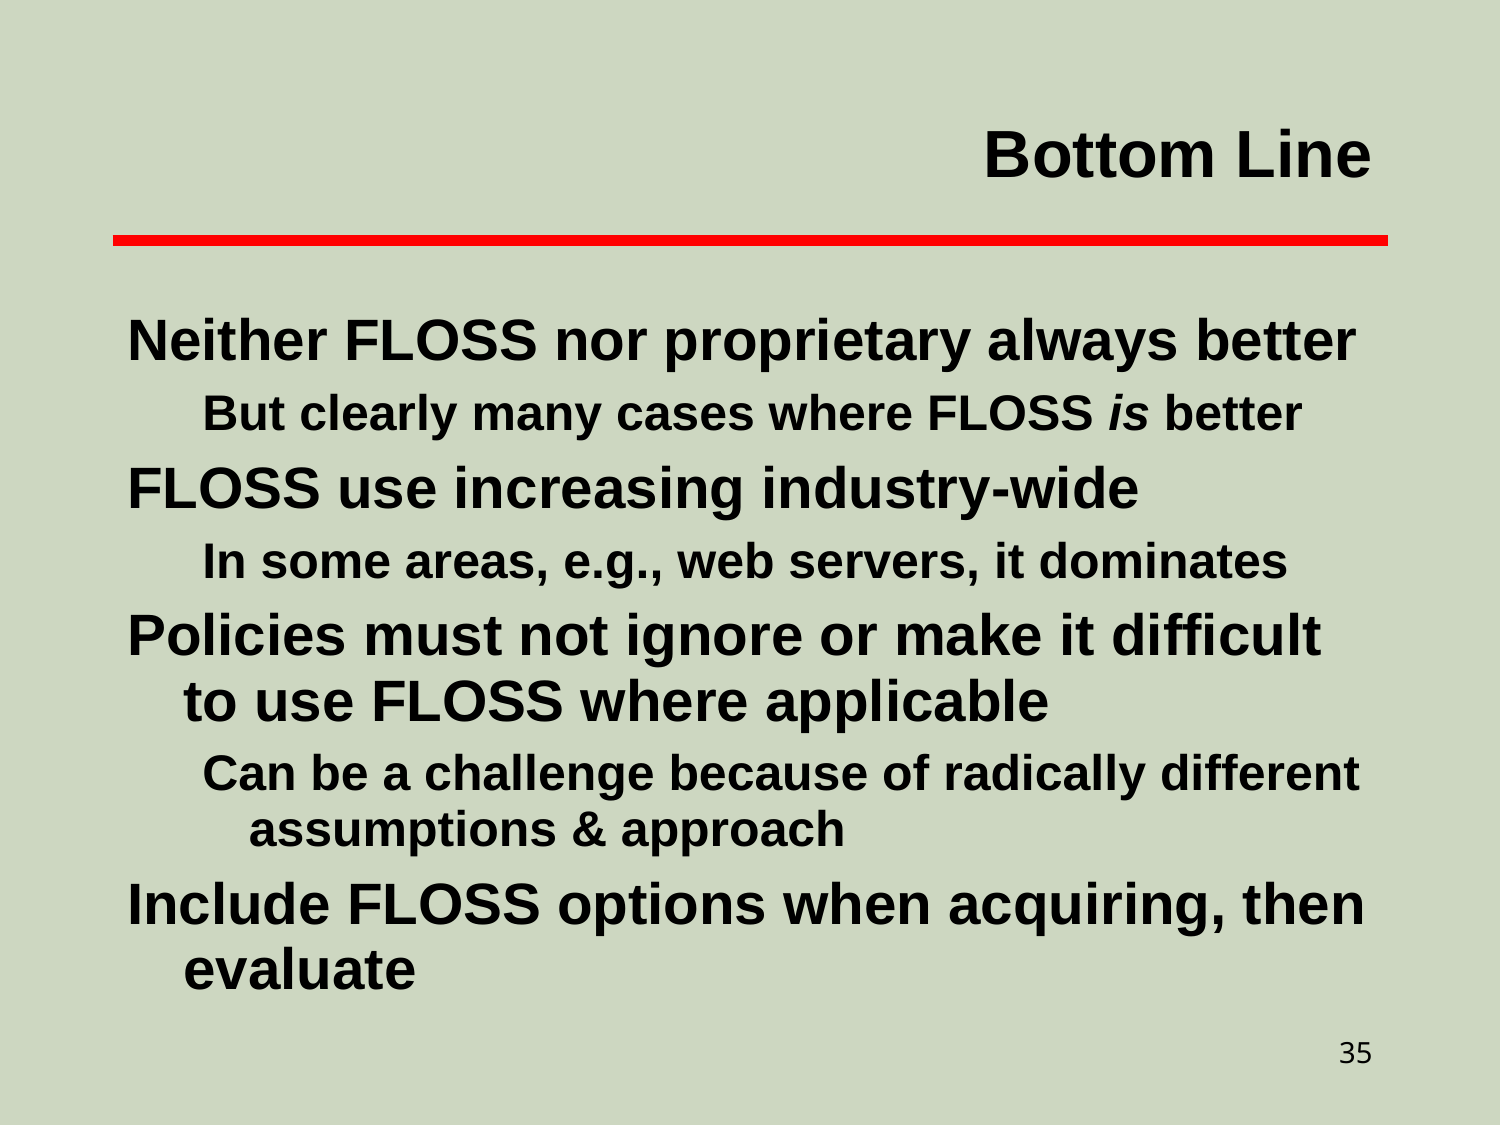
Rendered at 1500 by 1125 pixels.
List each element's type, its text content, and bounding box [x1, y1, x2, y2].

list Neither FLOSS nor proprietary always better But clearly many cases where FLOSS is better FLOSS use increasing industry-wide In some areas, e.g., web servers, it dominates Policies must not ignore or make it difficult to use FLOSS where applicable Can be a challenge because of radically different assumptions & approach Include FLOSS options when acquiring, then evaluate [112, 299, 1388, 1125]
title Bottom Line [337, 85, 1388, 224]
